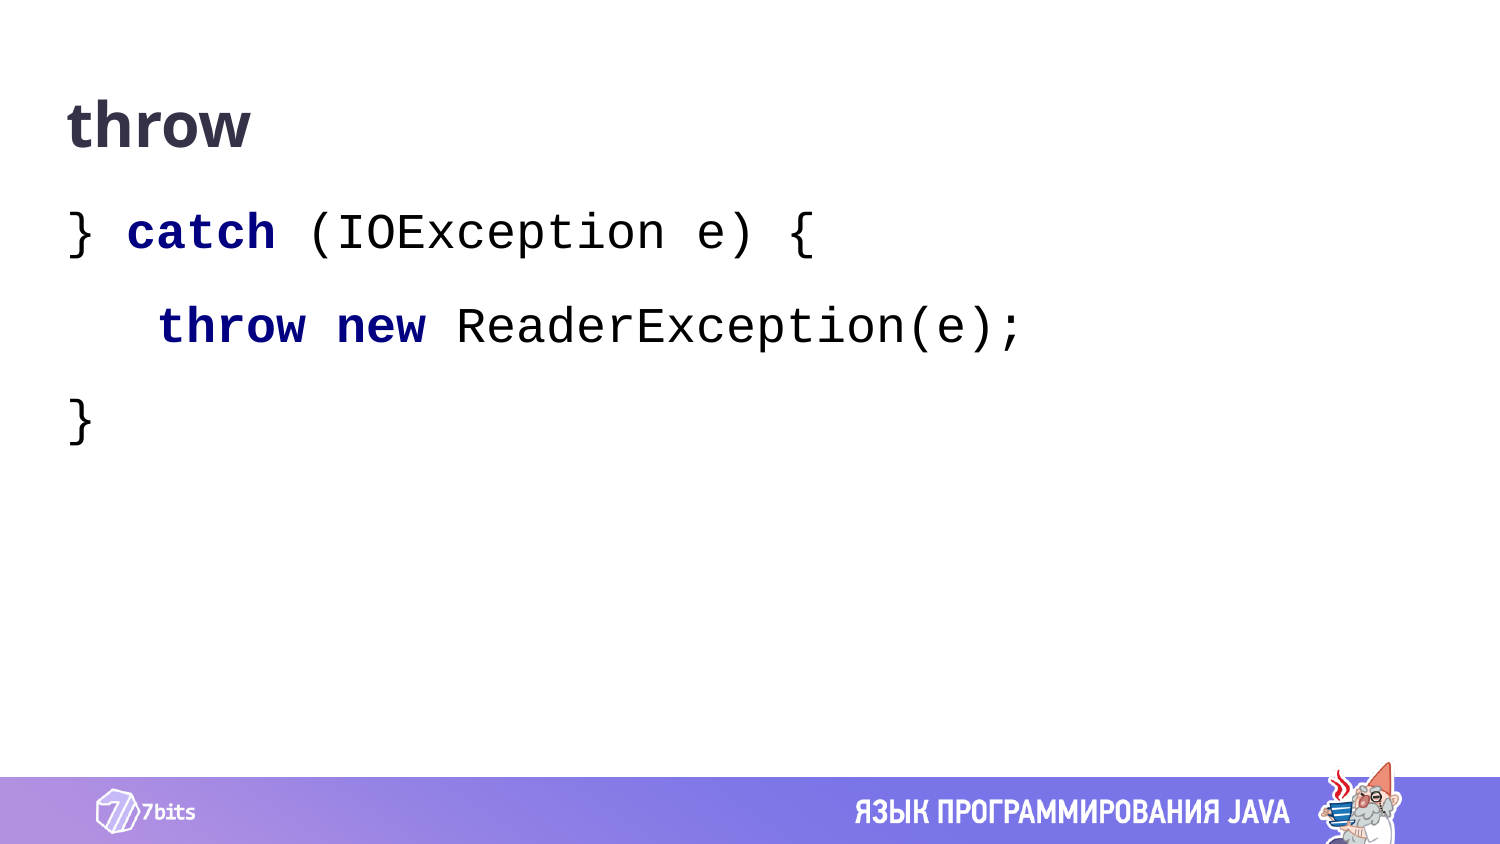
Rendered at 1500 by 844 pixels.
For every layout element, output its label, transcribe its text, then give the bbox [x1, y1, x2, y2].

title throw [51, 69, 1449, 164]
list } catch (IOException e) { throw new ReaderException(e); } [51, 184, 1449, 745]
picture [0, 717, 1500, 844]
